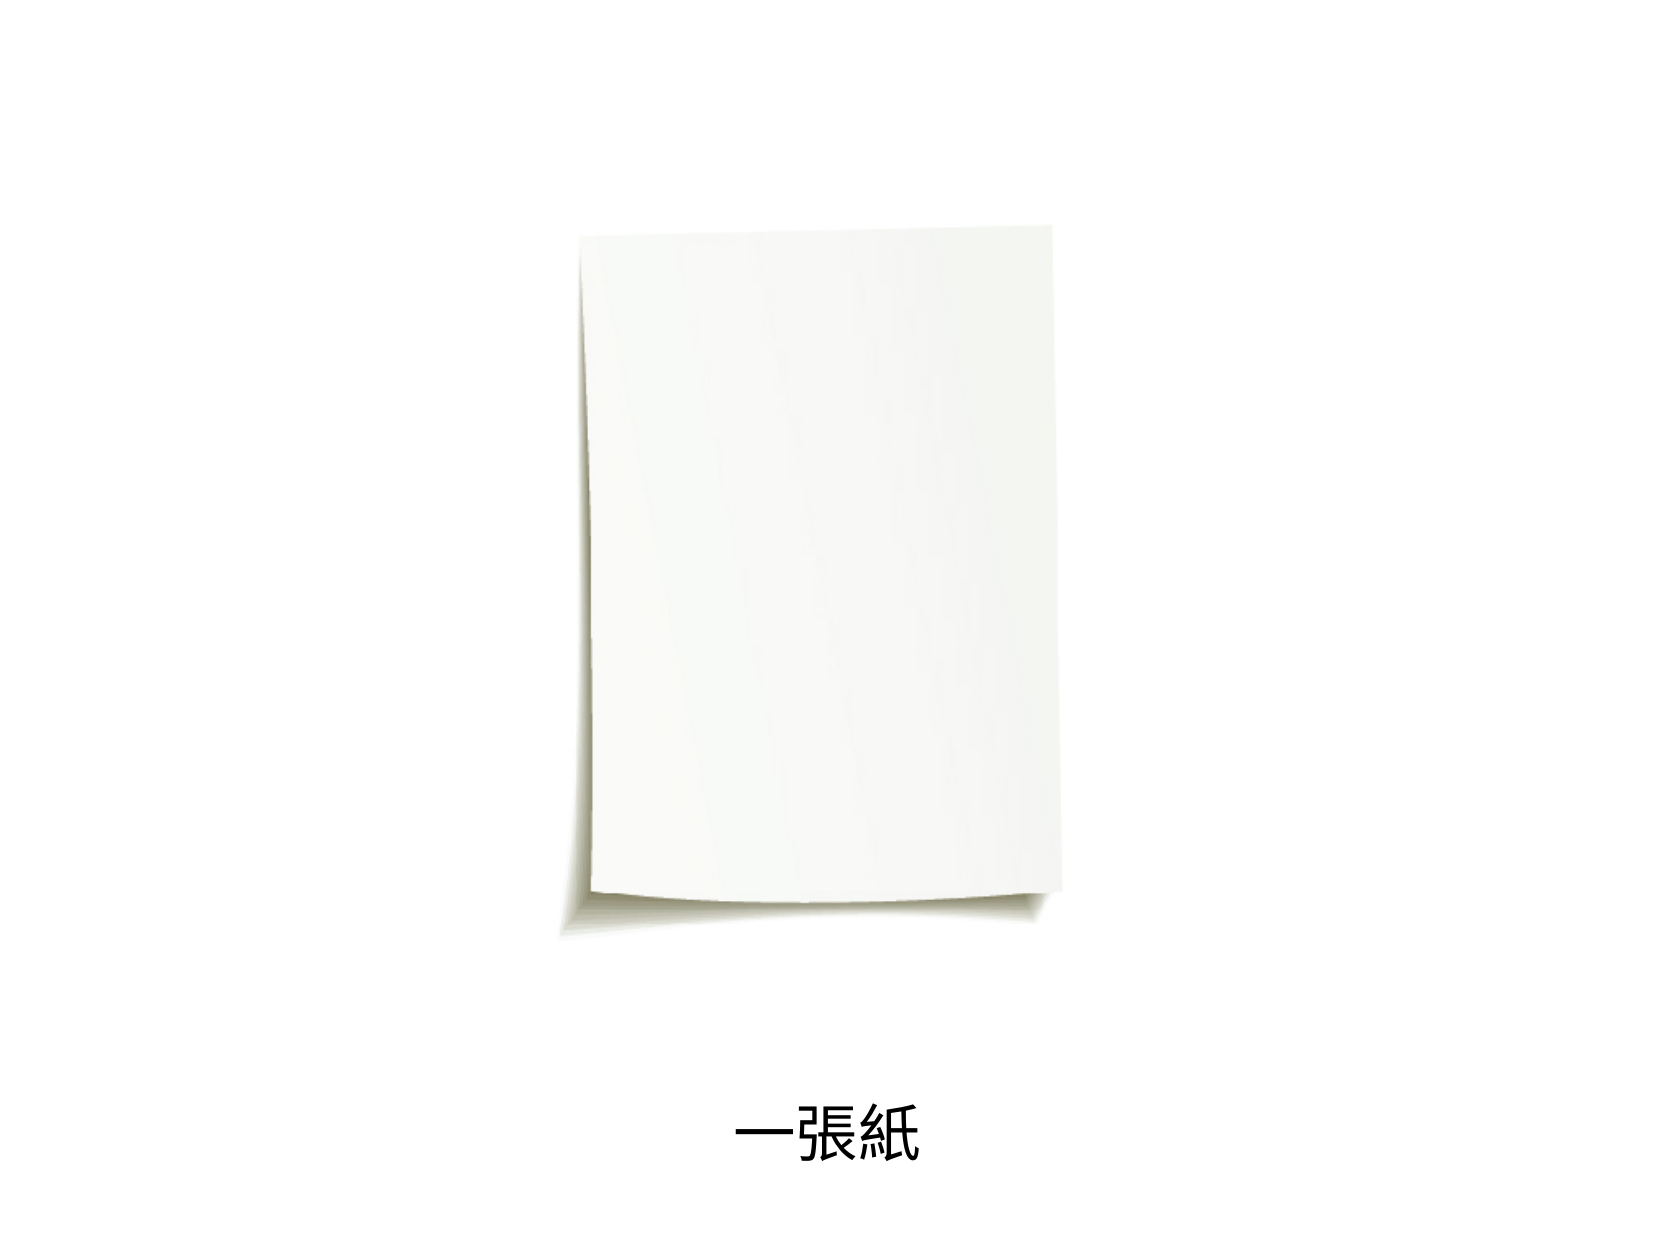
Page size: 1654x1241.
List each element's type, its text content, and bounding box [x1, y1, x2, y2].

title 一張紙 [82, 1025, 1571, 1233]
picture [0, 0, 1654, 1241]
